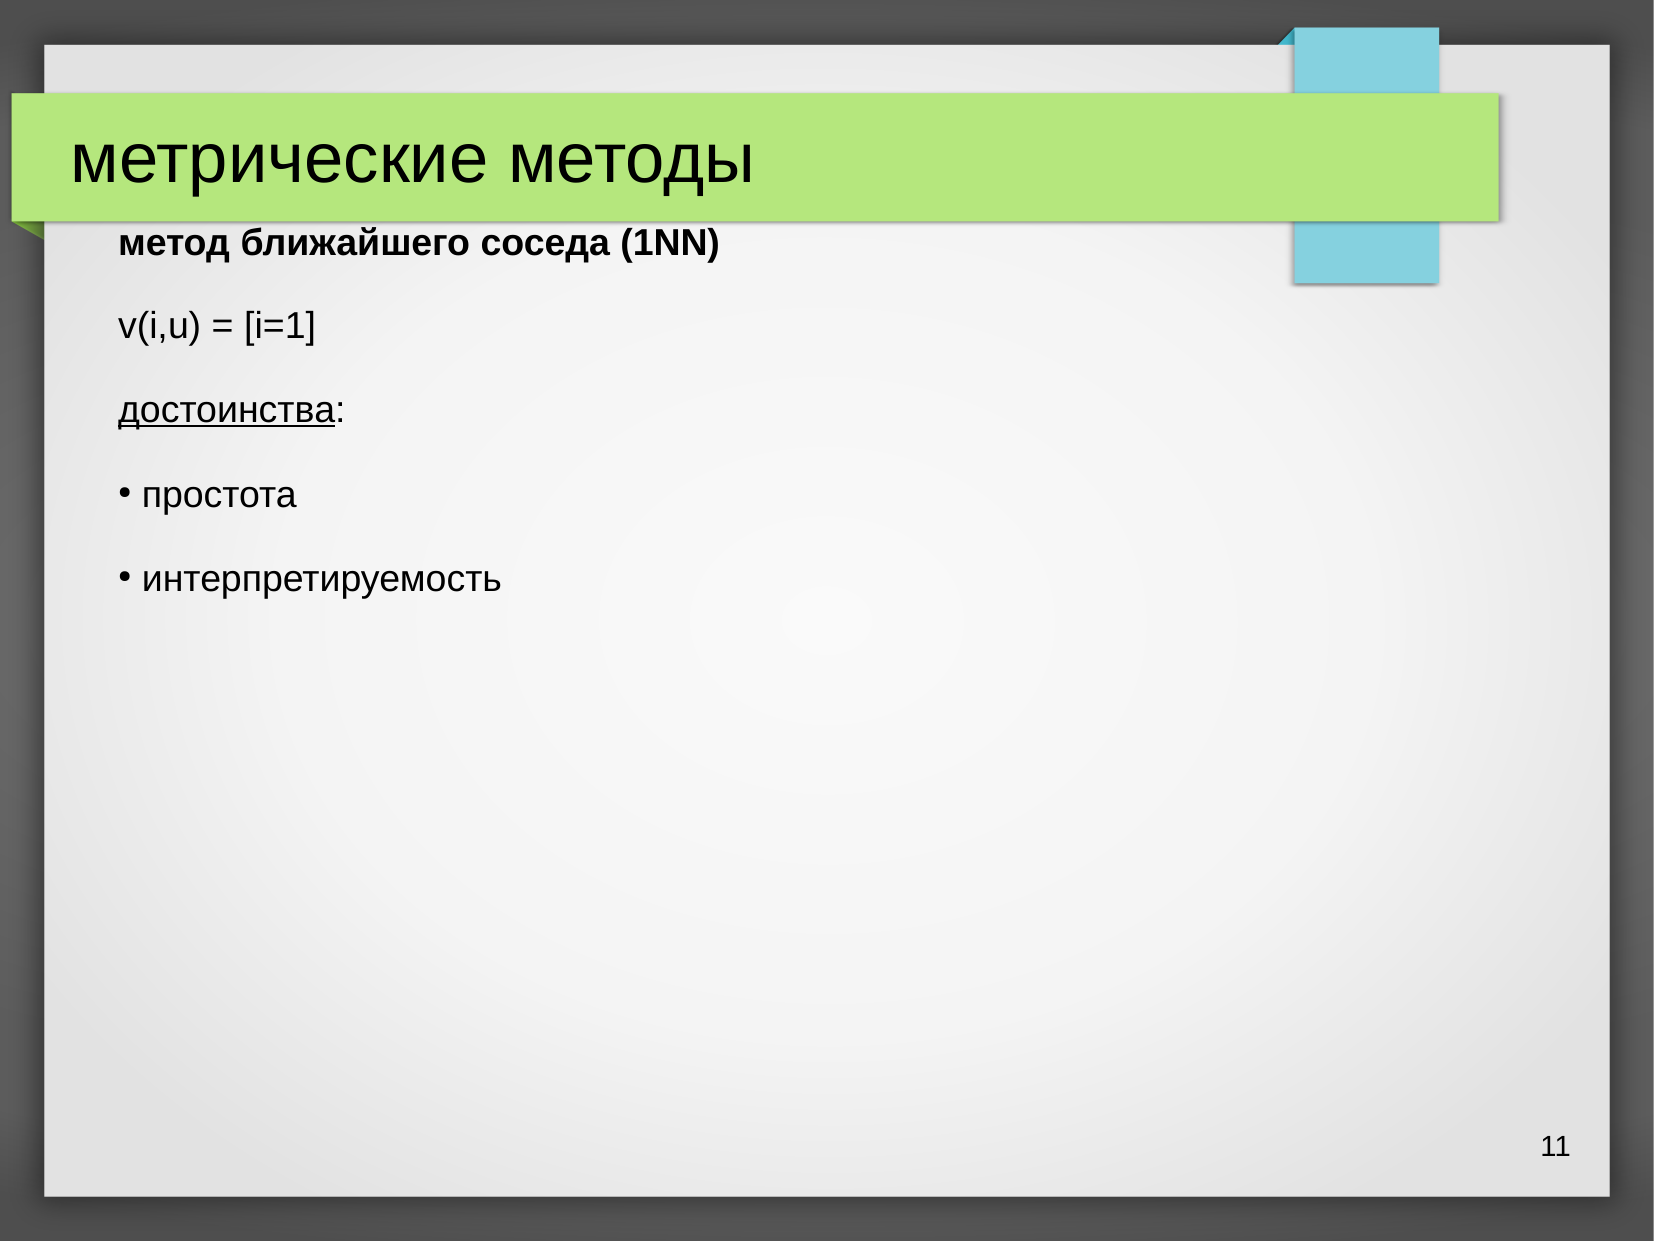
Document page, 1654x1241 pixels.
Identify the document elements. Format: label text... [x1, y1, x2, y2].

title метрические методы [70, 118, 1205, 199]
picture [0, 0, 1654, 1241]
subtitle метод ближайшего соседа (1NN) v(i,u) = [i=1] достоинства: простота интерпретируемость [118, 241, 756, 579]
